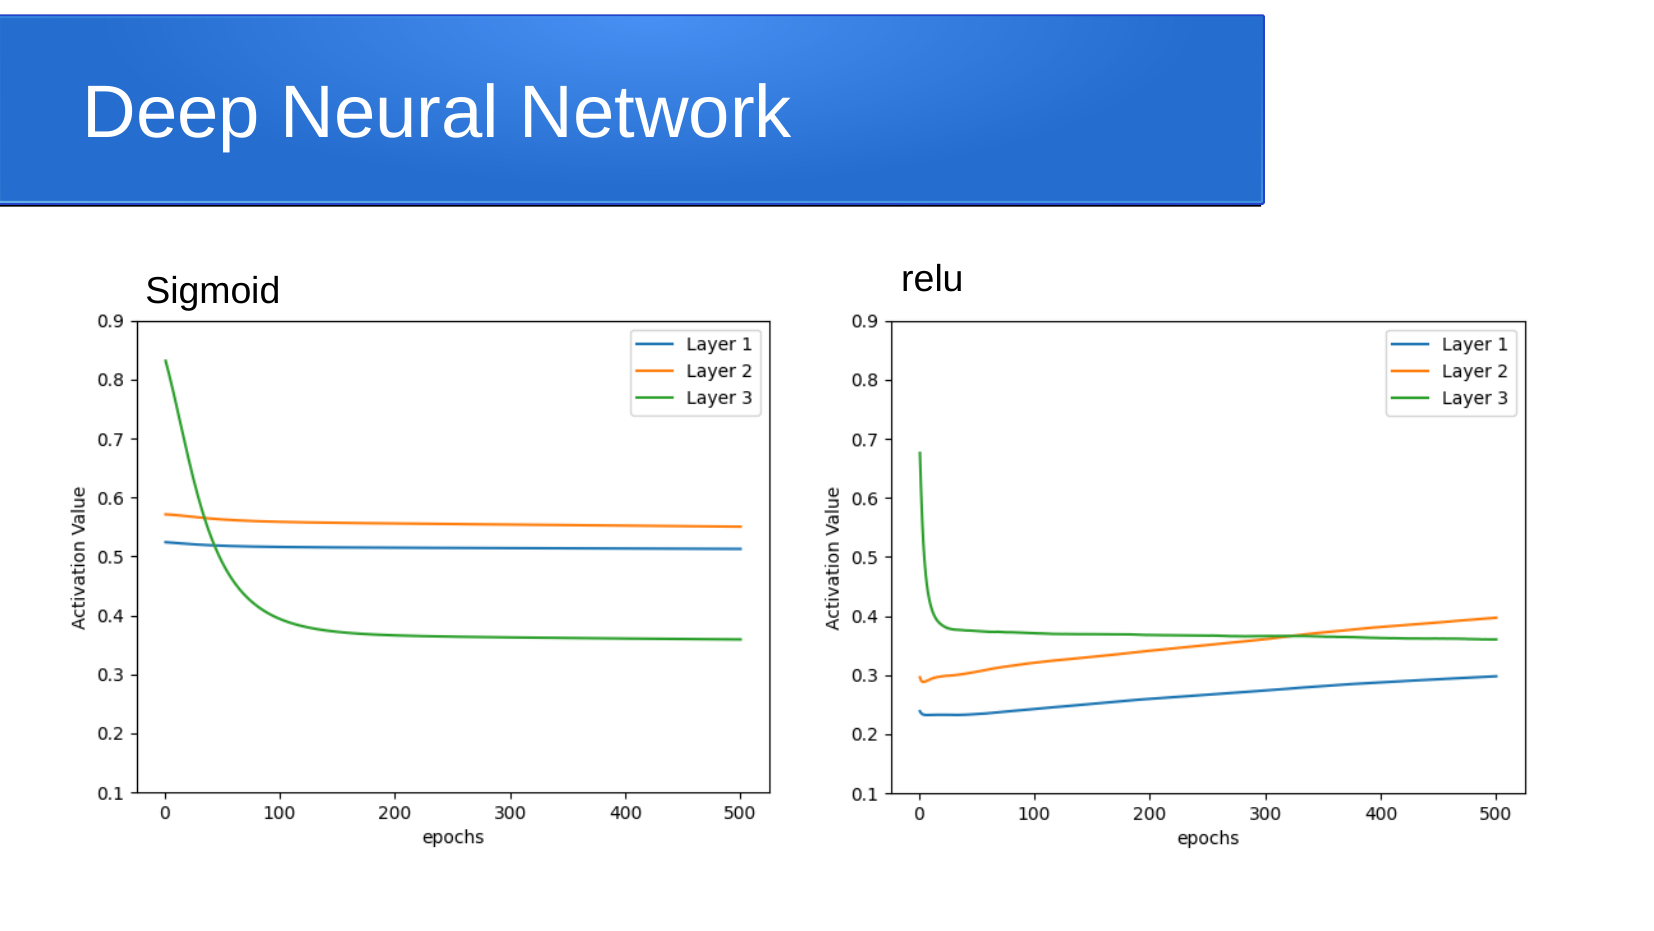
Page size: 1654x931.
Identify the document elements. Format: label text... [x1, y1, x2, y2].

text_box relu [886, 250, 979, 308]
picture [35, 247, 1607, 861]
title Deep Neural Network [82, 35, 1235, 189]
text_box Sigmoid [130, 262, 296, 319]
